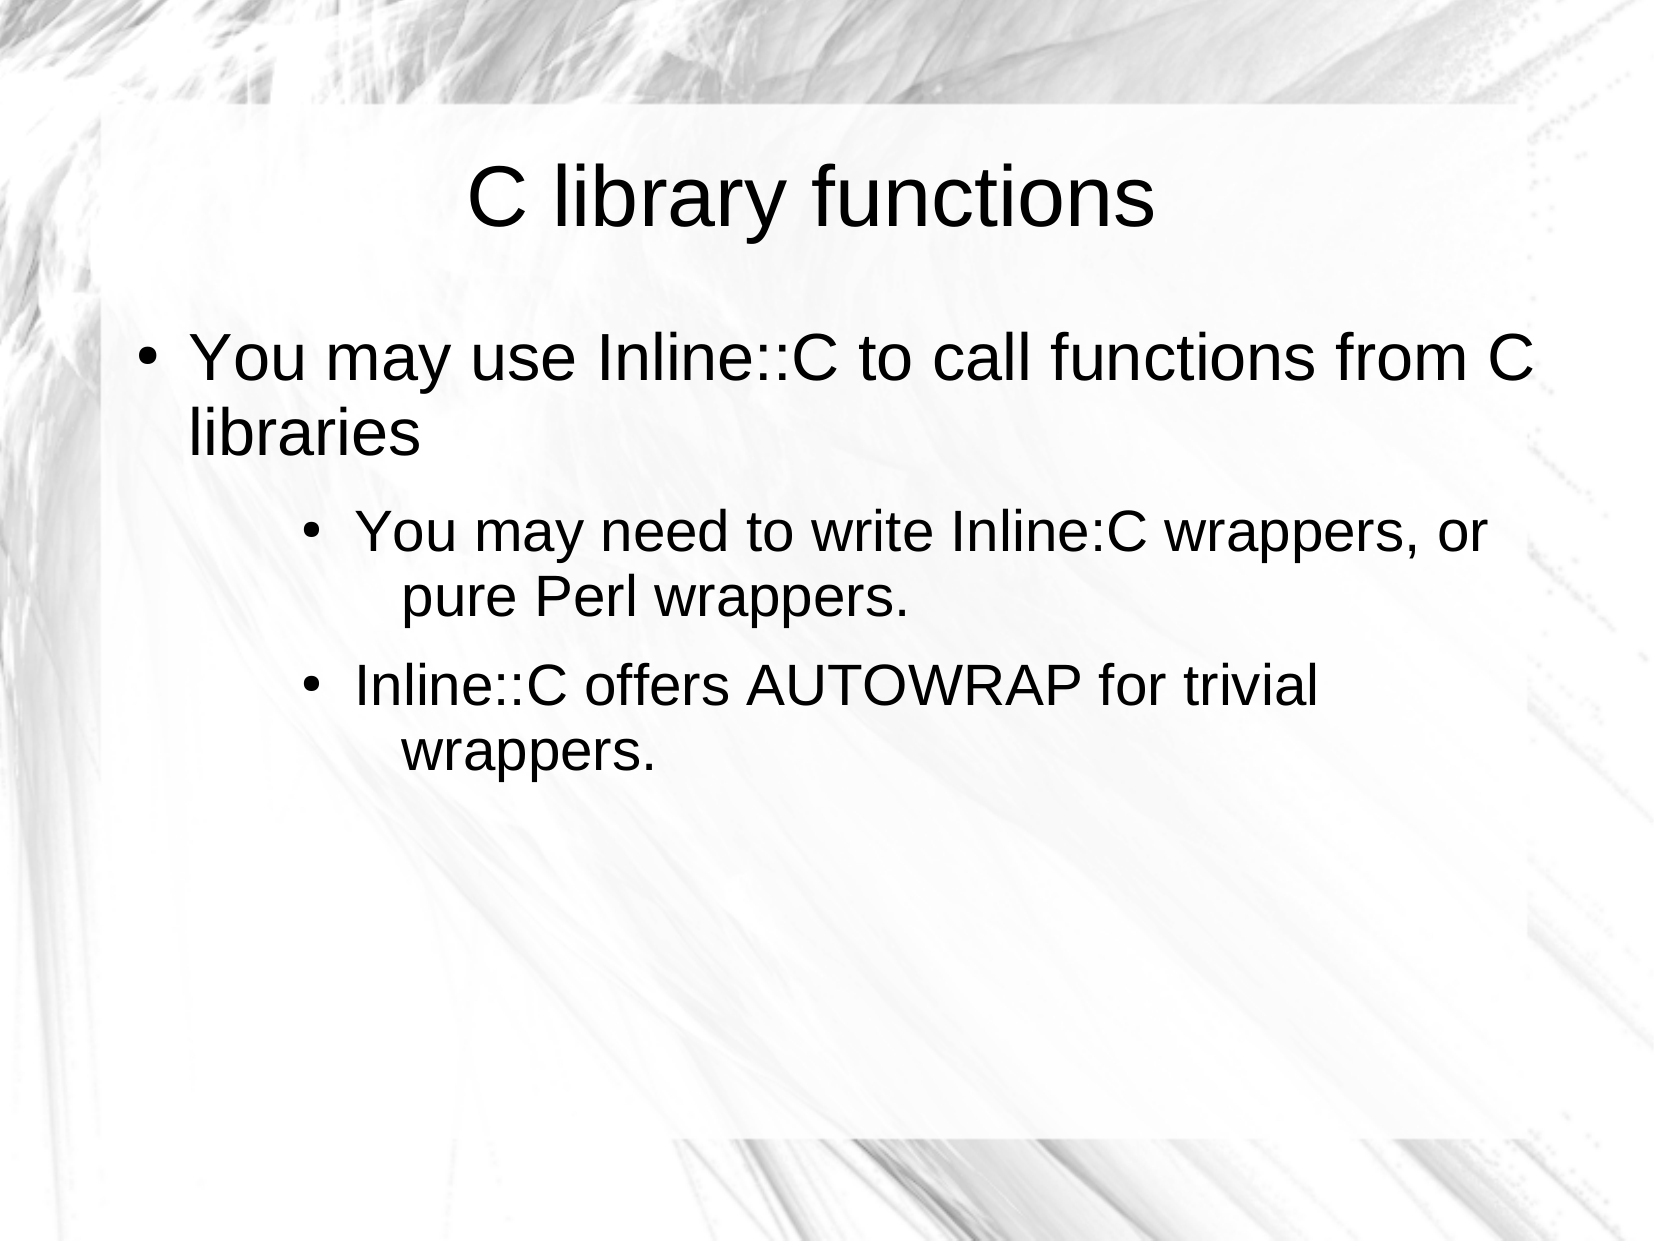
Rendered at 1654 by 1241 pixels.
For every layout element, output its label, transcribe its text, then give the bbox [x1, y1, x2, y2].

list You may use Inline::C to call functions from C libraries You may need to write Inline:C wrappers, or pure Perl wrappers. Inline::C offers AUTOWRAP for trivial wrappers. [118, 319, 1571, 1139]
title C library functions [118, 112, 1506, 281]
picture [0, 0, 1654, 1241]
